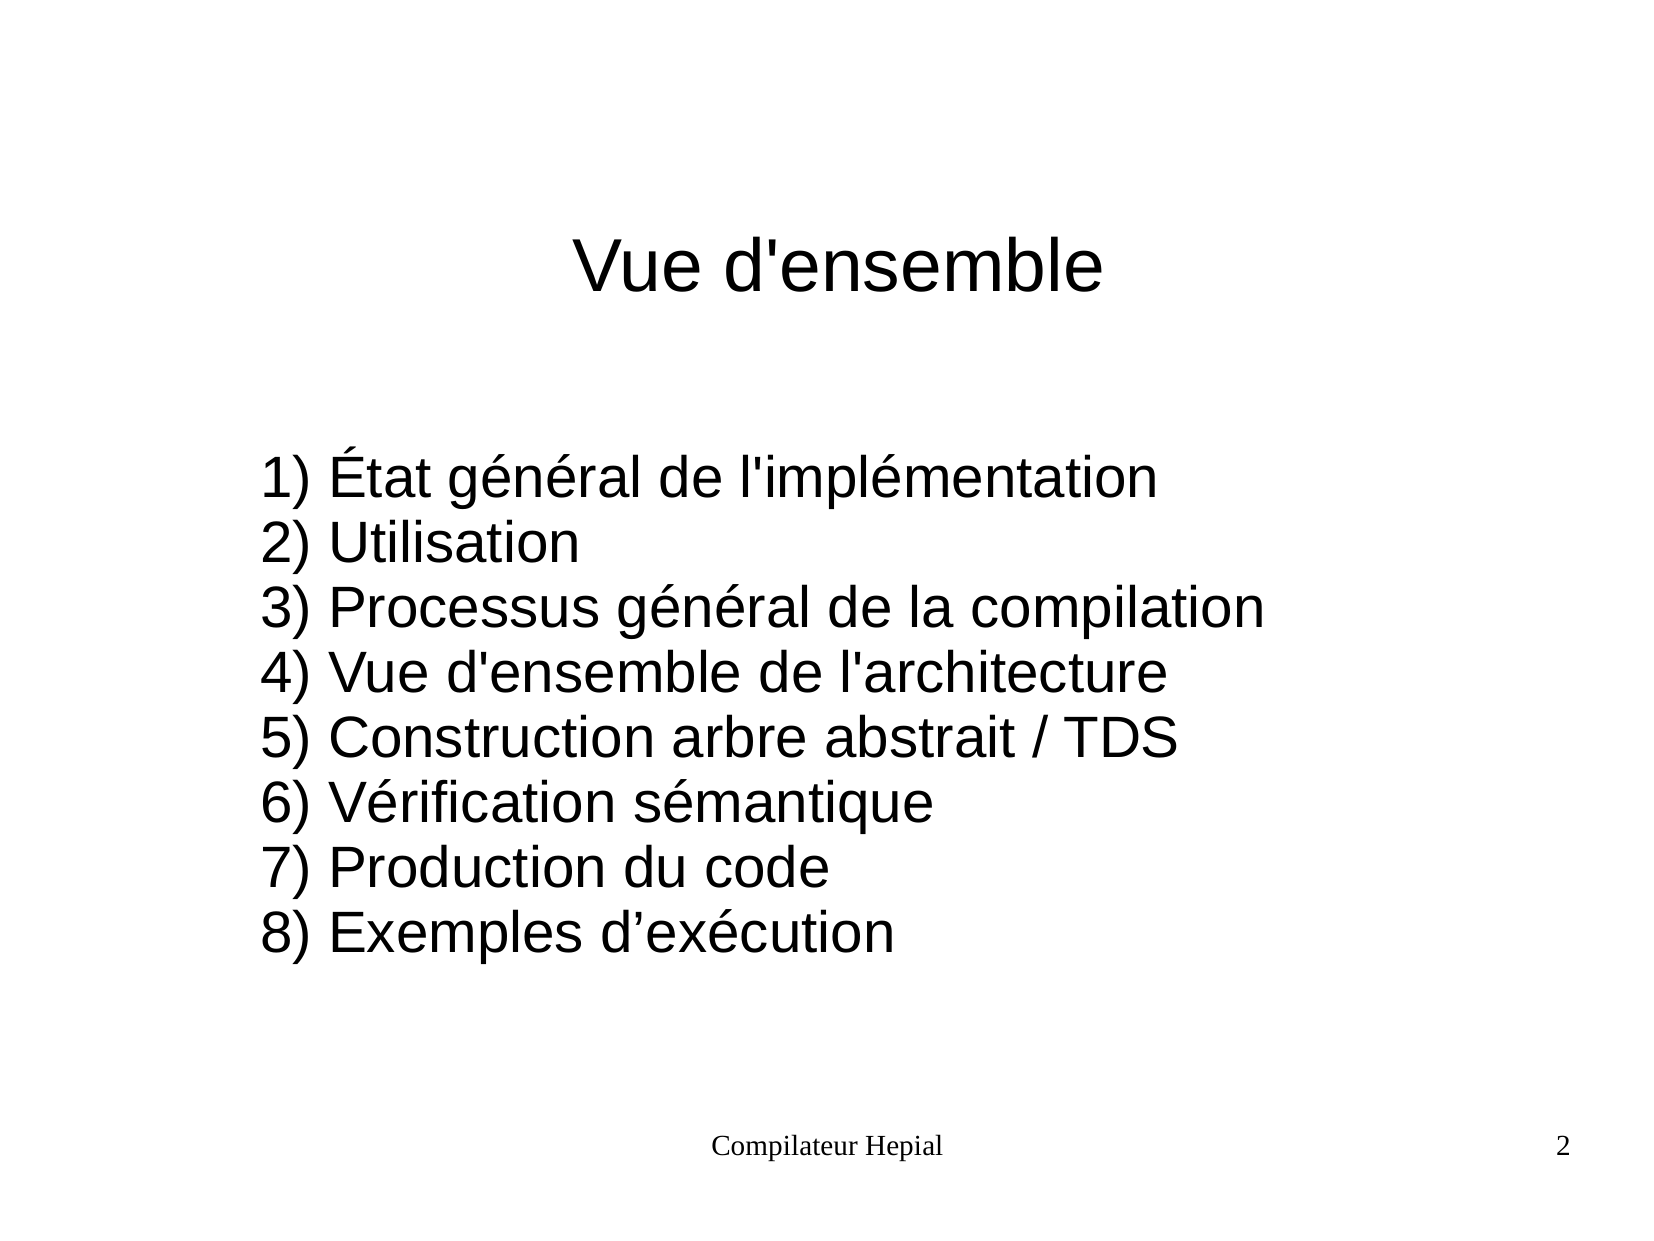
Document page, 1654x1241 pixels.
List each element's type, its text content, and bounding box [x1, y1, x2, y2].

title Vue d'ensemble [543, 200, 1134, 331]
subtitle 1) État général de l'implémentation 2) Utilisation 3) Processus général de la compilation 4) Vue d'ensemble de l'architecture 5) Construction arbre abstrait / TDS 6) Vérification sémantique 7) Production du code 8) Exemples d’exécution [259, 404, 1430, 1004]
